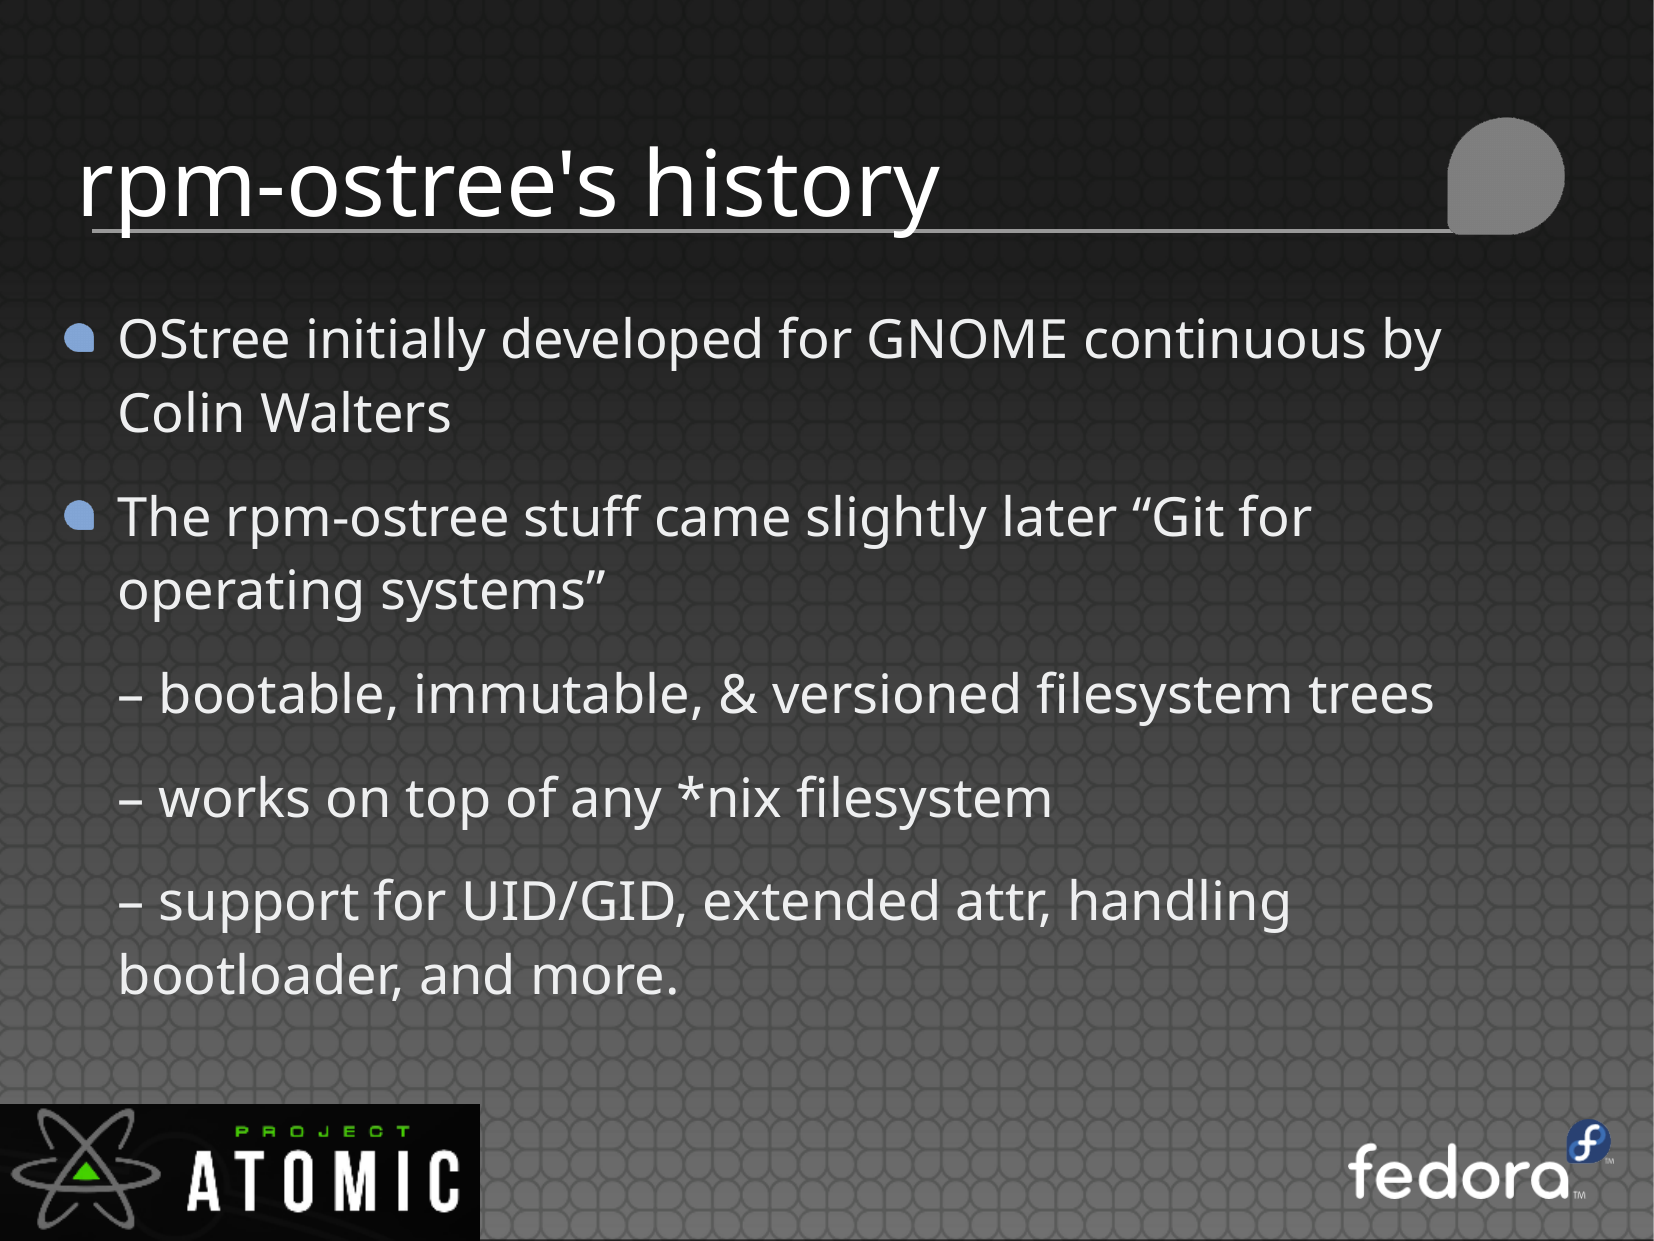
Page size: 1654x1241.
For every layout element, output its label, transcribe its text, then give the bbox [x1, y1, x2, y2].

title rpm-ostree's history [76, 112, 1566, 249]
picture [0, 0, 1654, 1241]
list OStree initially developed for GNOME continuous by Colin Walters The rpm-ostree stuff came slightly later “Git for operating systems” – bootable, immutable, & versioned filesystem trees – works on top of any *nix filesystem – support for UID/GID, extended attr, handling bootloader, and more. [46, 300, 1536, 1105]
